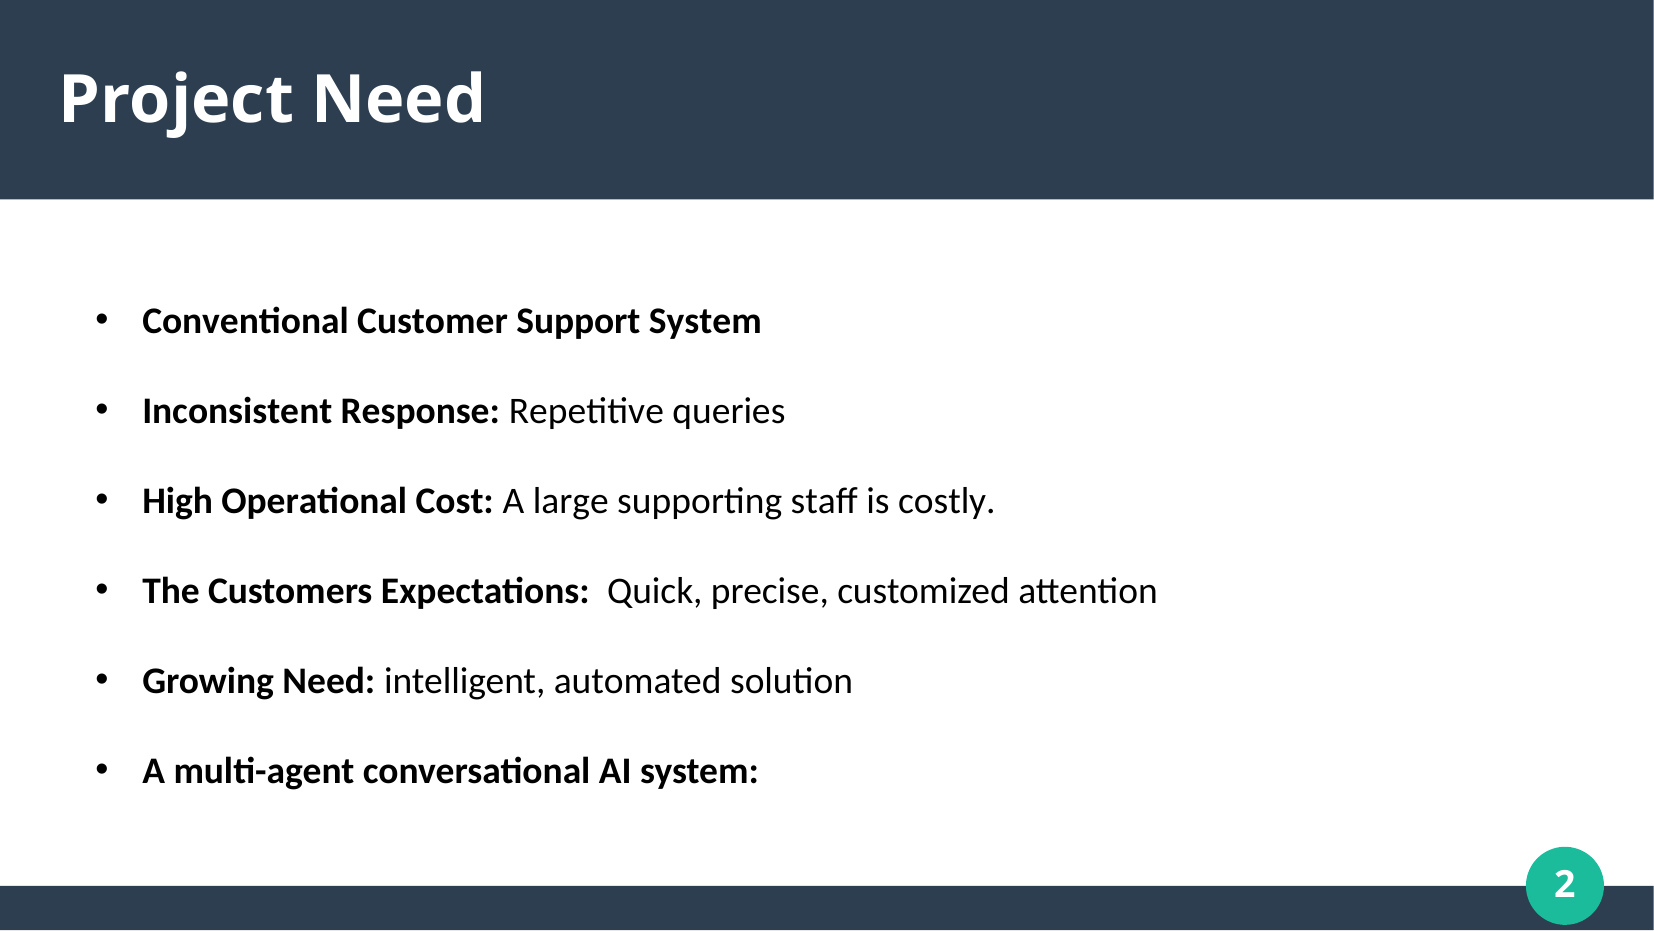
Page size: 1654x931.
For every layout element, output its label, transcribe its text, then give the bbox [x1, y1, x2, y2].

text_box 4 [1505, 848, 1625, 923]
list [59, 243, 1595, 816]
title Project Need [59, 37, 1595, 156]
text_box Conventional Customer Support System Inconsistent Response: Repetitive queries High Operational Cost: A large supporting staff is costly. The Customers Expectations: Quick, precise, customized attention Growing Need: intelligent, automated solution A multi-agent conversational AI system: [80, 243, 1546, 799]
